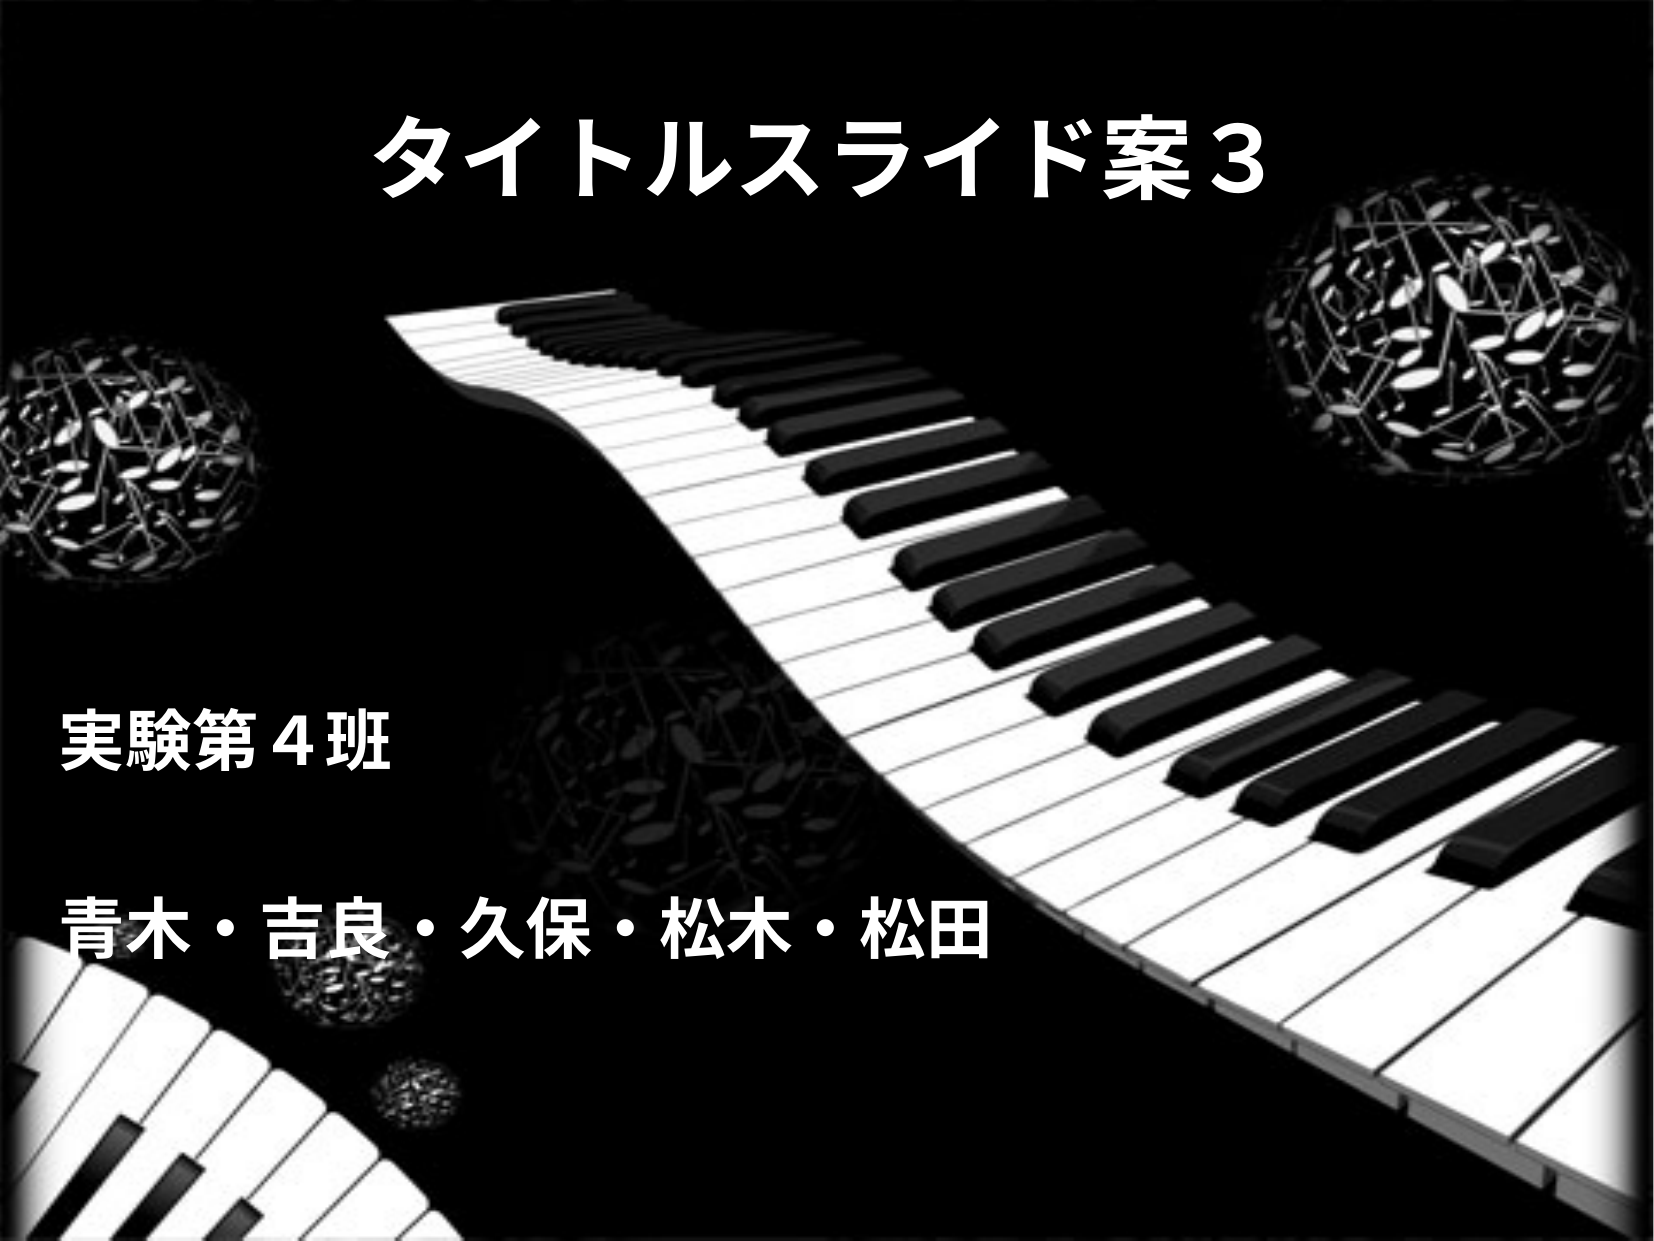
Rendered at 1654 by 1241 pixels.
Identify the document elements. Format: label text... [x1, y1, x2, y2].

subtitle 実験第４班 青木・吉良・久保・松木・松田 [59, 561, 1093, 1099]
title タイトルスライド案３ [82, 49, 1571, 257]
picture [0, 0, 1654, 1241]
